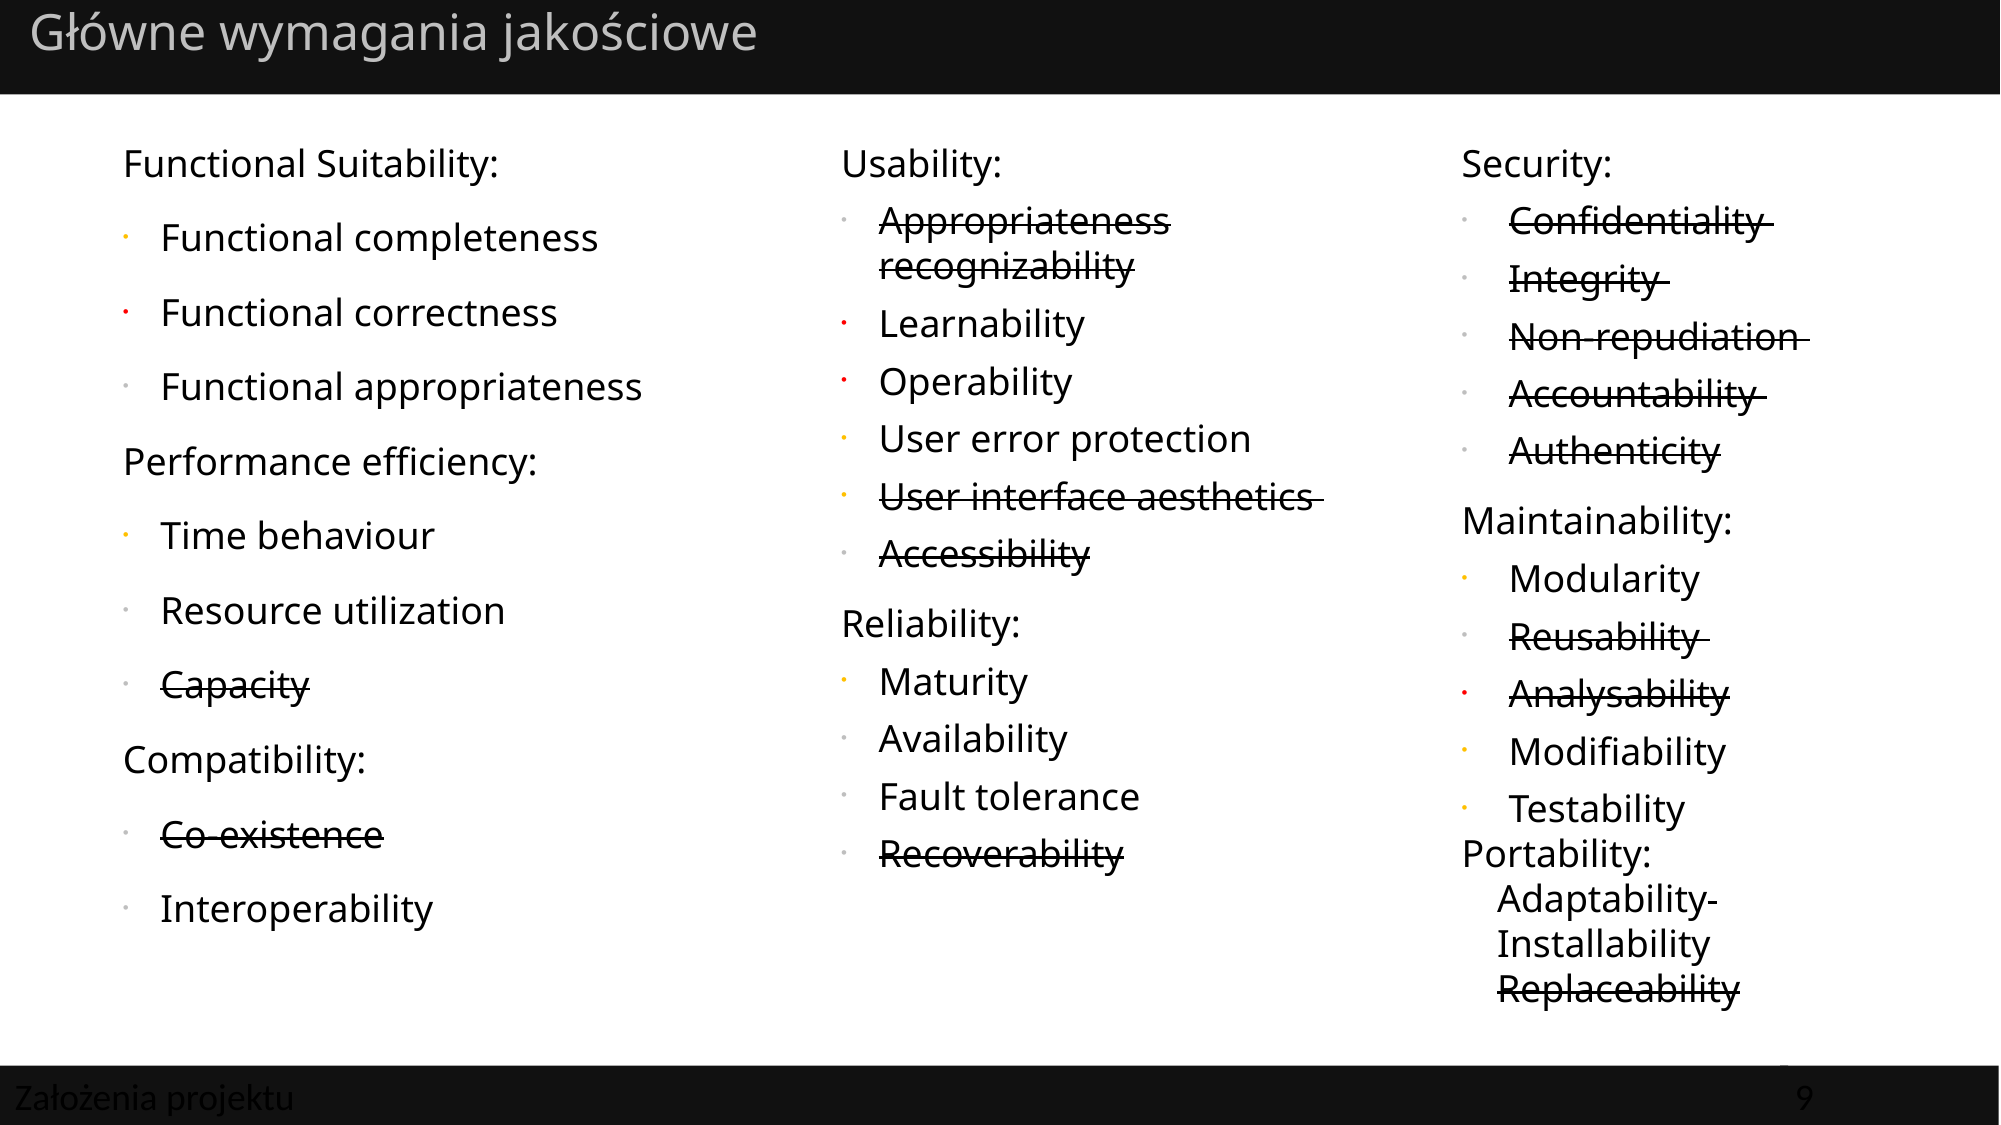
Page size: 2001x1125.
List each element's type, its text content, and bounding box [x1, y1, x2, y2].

slide_number <number> [1780, 1065, 1999, 1125]
list Functional Suitability: Functional completeness Functional correctness Functional appropriateness Performance efficiency: Time behaviour Resource utilization Capacity Compatibility: Co-existence Interoperability [108, 132, 740, 1017]
text_box Usability: Appropriateness recognizability Learnability Operability User error protection User interface aesthetics Accessibility Reliability: Maturity Availability Fault tolerance Recoverability [825, 132, 1361, 925]
text_box Security: Confidentiality Integrity Non-repudiation Accountability Authenticity Maintainability: Modularity Reusability Analysability Modifiability Testability Portability: Adaptability Installability Replaceability [1446, 132, 1917, 1018]
footer Założenia projektu [0, 1065, 1780, 1125]
title Główne wymagania jakościowe [0, 0, 2000, 95]
